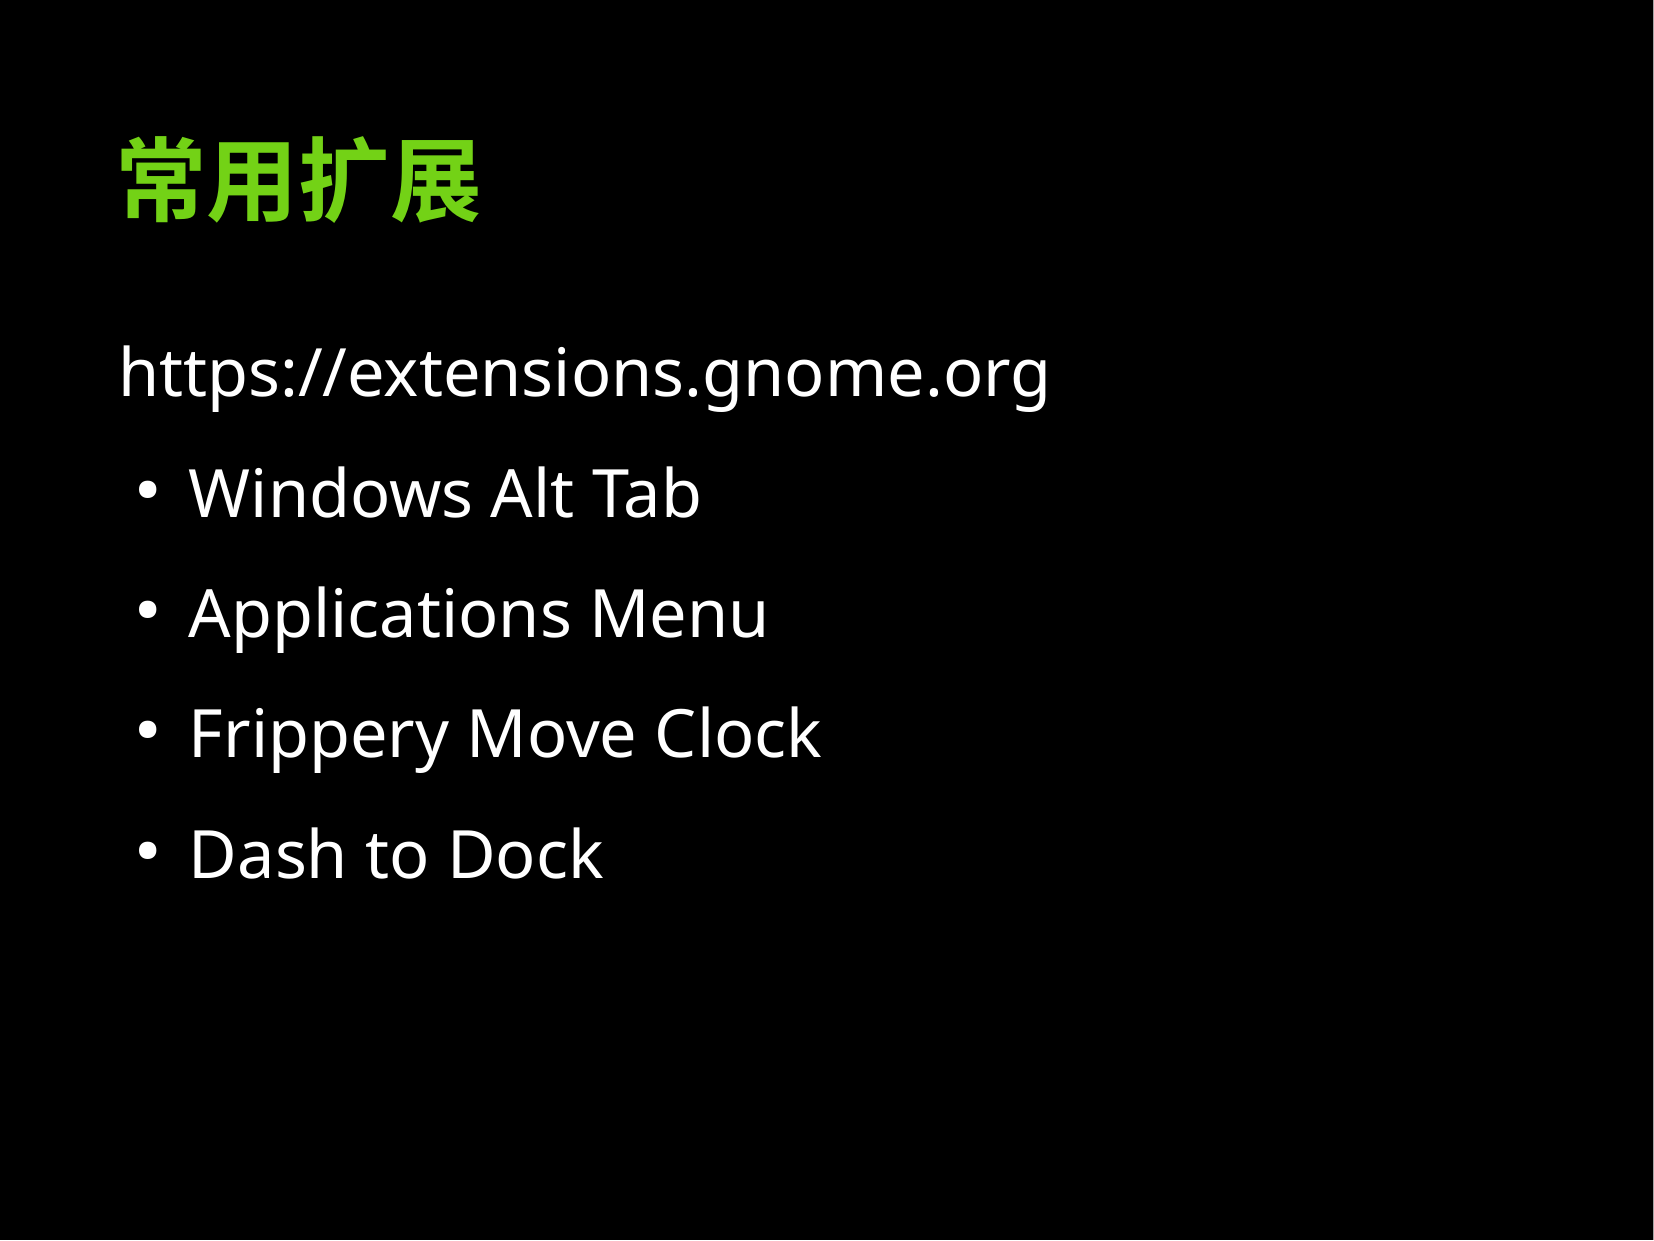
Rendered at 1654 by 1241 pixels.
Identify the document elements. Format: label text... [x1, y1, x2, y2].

list https://extensions.gnome.org Windows Alt Tab Applications Menu Frippery Move Clock Dash to Dock [118, 325, 1536, 1145]
title 常用扩展 [115, 78, 1539, 287]
